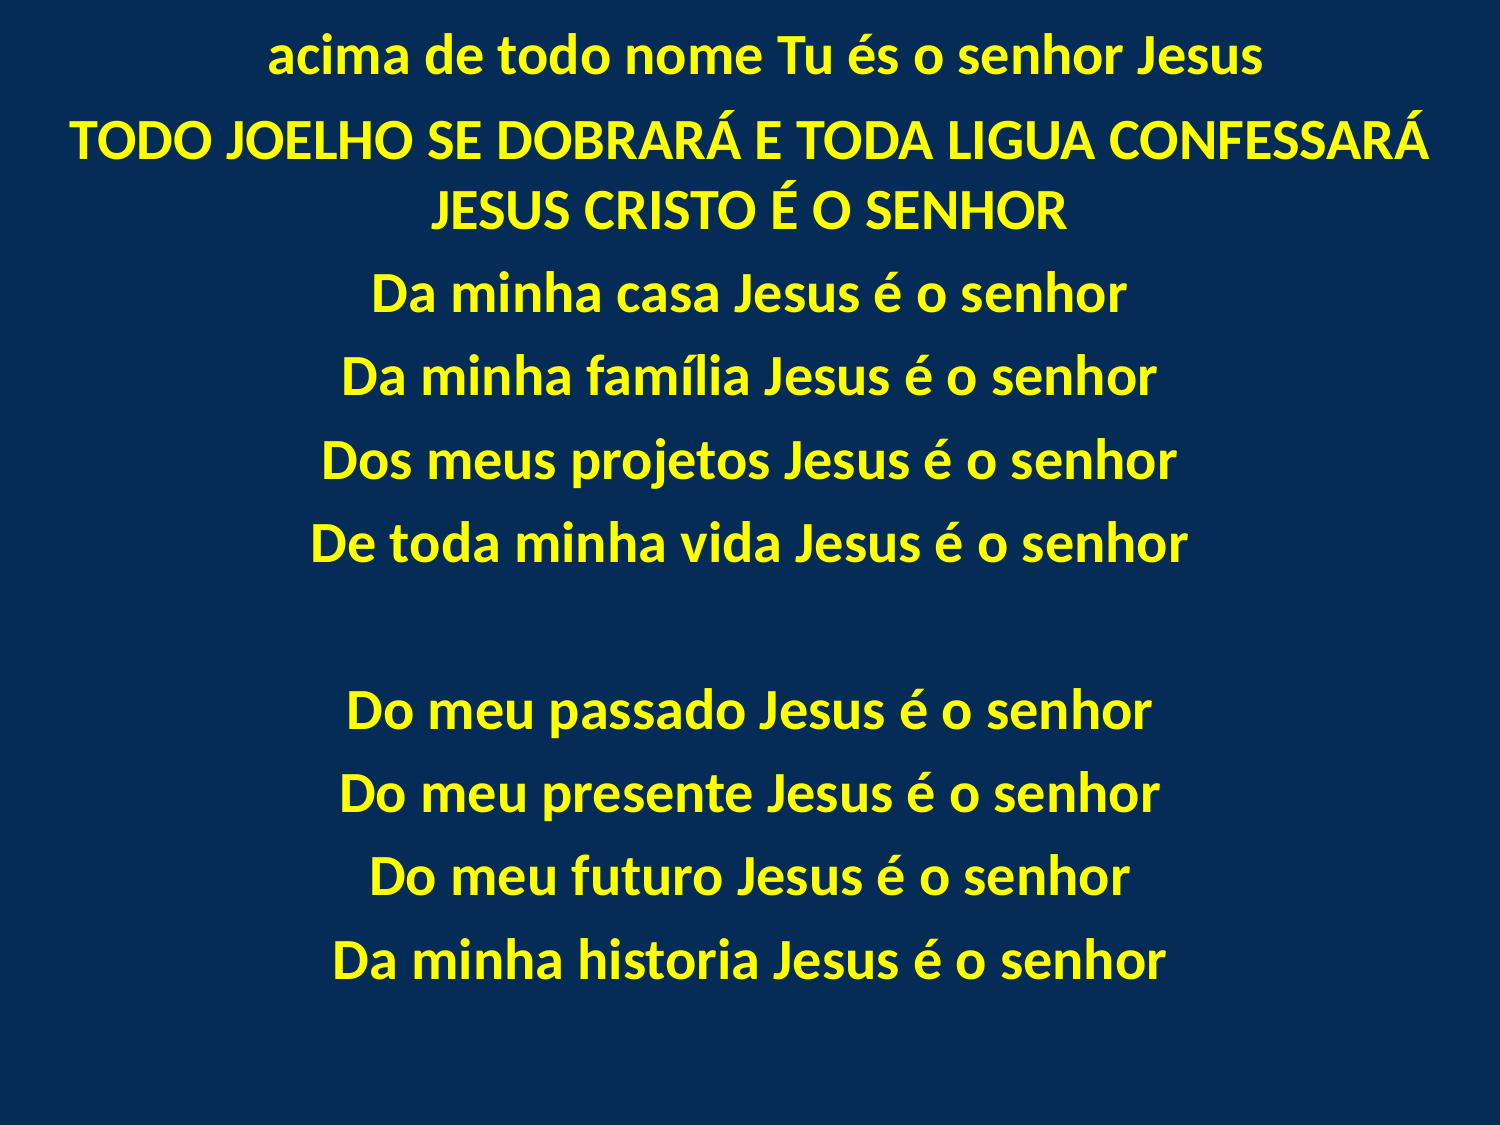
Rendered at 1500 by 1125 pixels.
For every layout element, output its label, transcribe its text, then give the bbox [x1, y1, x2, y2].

subtitle acima de todo nome Tu és o senhor Jesus TODO JOELHO SE DOBRARÁ E TODA LIGUA CONFESSARÁ JESUS CRISTO É O SENHOR Da minha casa Jesus é o senhor Da minha família Jesus é o senhor Dos meus projetos Jesus é o senhor De toda minha vida Jesus é o senhor Do meu passado Jesus é o senhor Do meu presente Jesus é o senhor Do meu futuro Jesus é o senhor Da minha historia Jesus é o senhor [0, 0, 1500, 1125]
